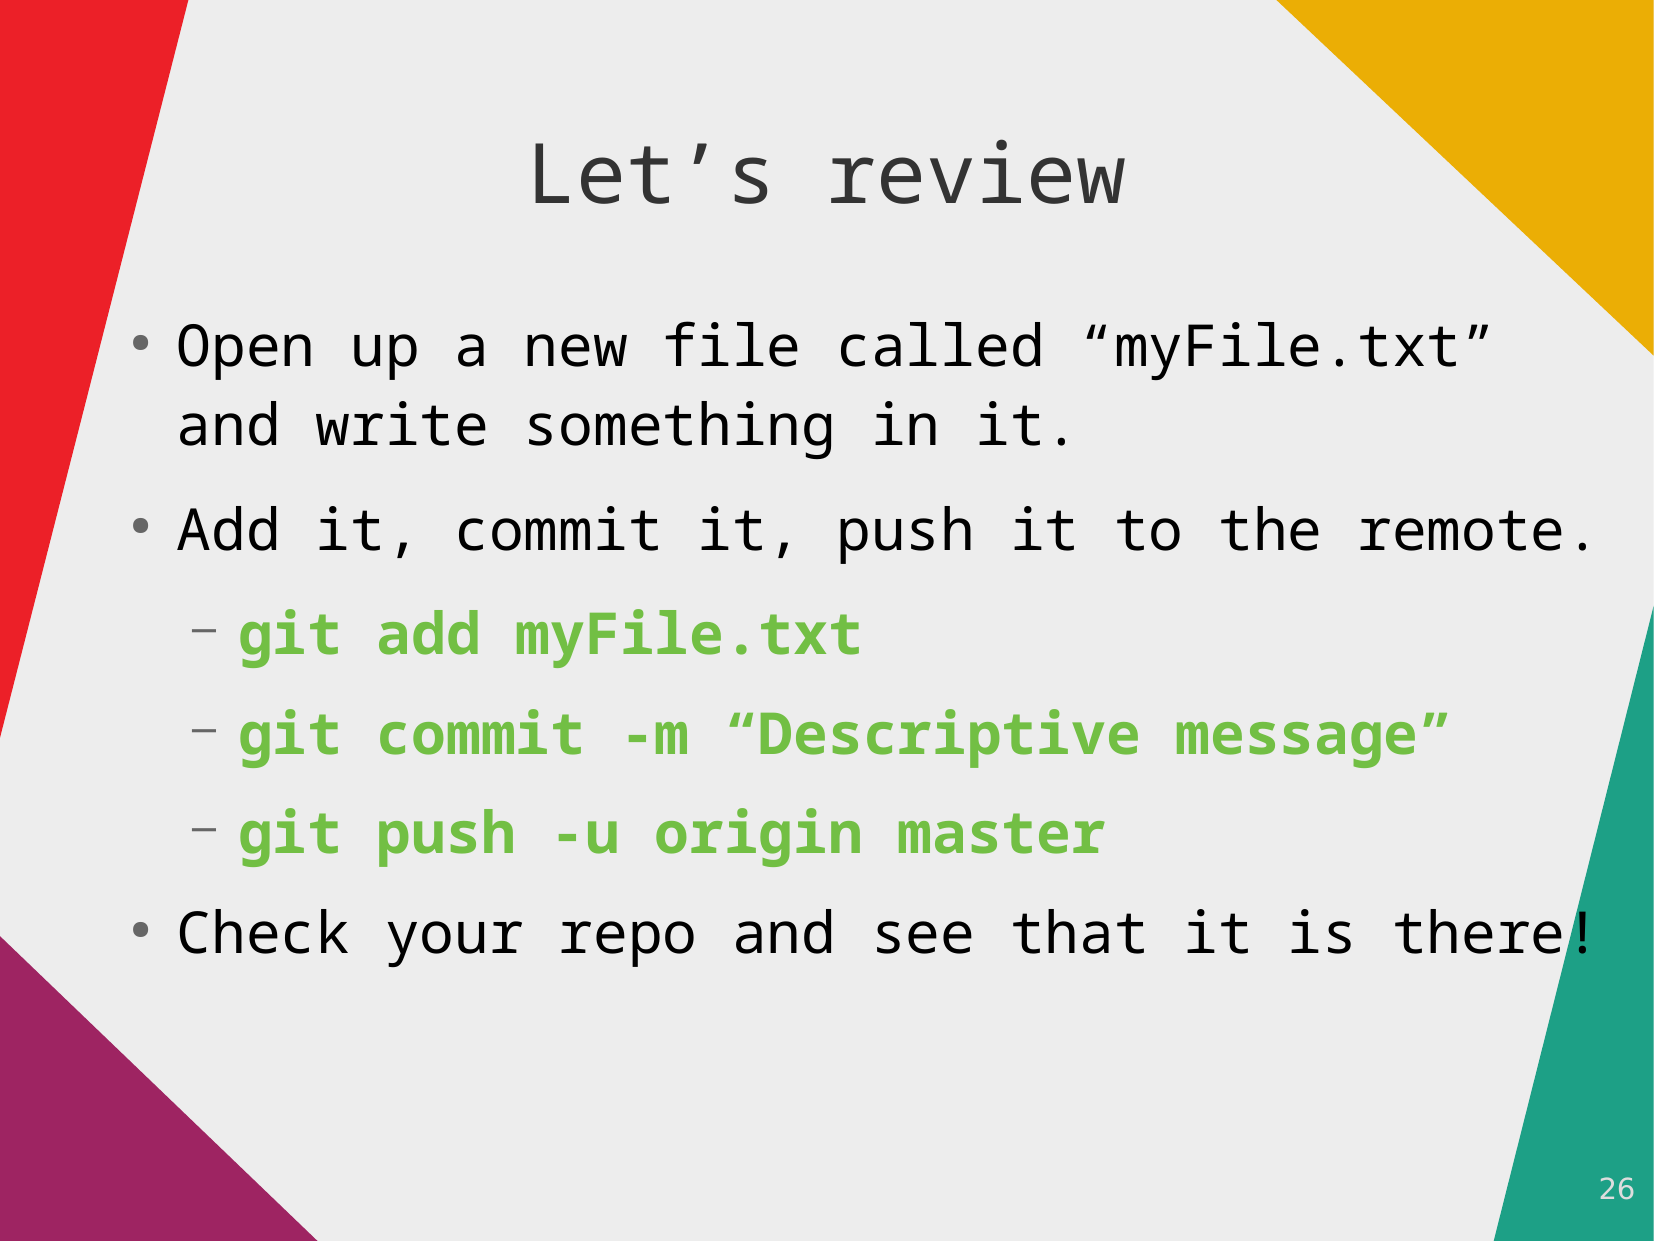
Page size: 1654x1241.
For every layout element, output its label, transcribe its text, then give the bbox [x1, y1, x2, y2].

title Let’s review [114, 73, 1539, 271]
list Open up a new file called “myFile.txt” and write something in it. Add it, commit it, push it to the remote. git add myFile.txt git commit -m “Descriptive message” git push -u origin master Check your repo and see that it is there! [114, 304, 1621, 1036]
